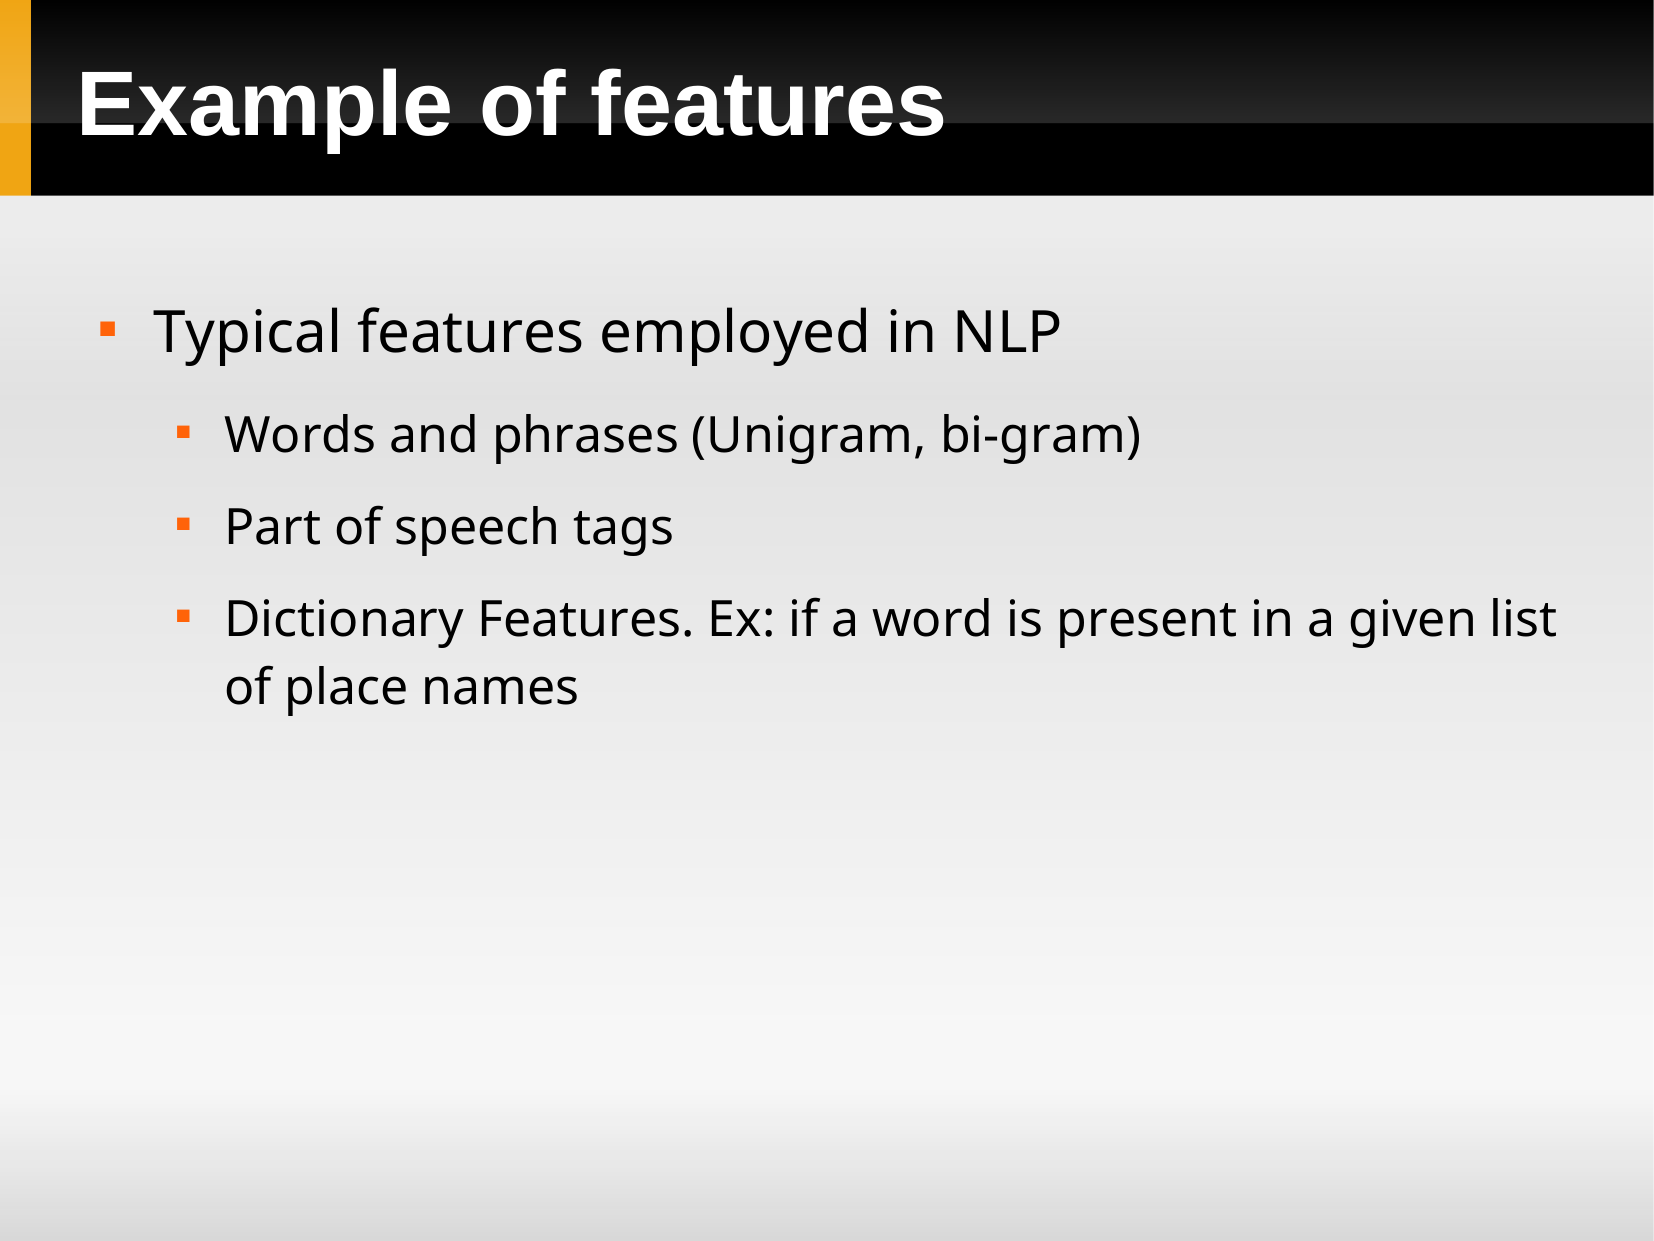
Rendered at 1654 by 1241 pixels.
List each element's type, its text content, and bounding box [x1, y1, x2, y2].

list Typical features employed in NLP Words and phrases (Unigram, bi-gram) Part of speech tags Dictionary Features. Ex: if a word is present in a given list of place names [82, 290, 1571, 1094]
title Example of features [76, 7, 1565, 200]
picture [0, 0, 1654, 1241]
